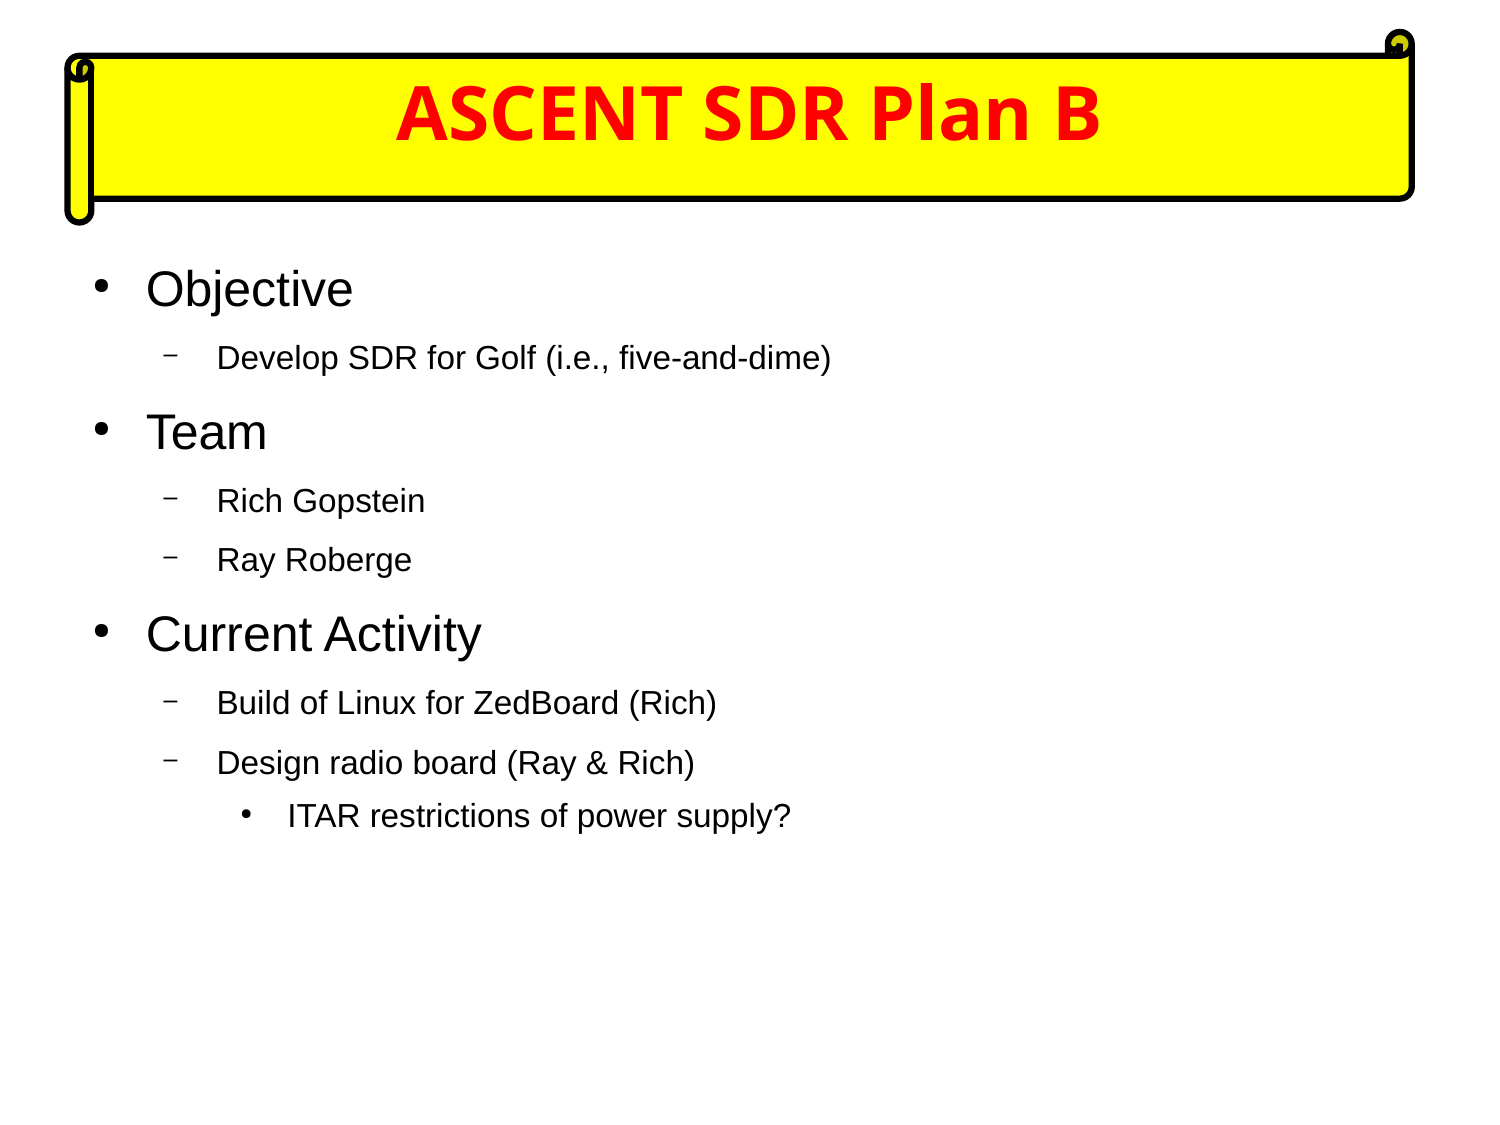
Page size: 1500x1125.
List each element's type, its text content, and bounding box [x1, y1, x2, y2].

text_box ASCENT SDR Plan B [0, 58, 1500, 164]
list Objective Develop SDR for Golf (i.e., five-and-dime) Team Rich Gopstein Ray Roberge Current Activity Build of Linux for ZedBoard (Rich) Design radio board (Ray & Rich) ITAR restrictions of power supply? [75, 263, 1425, 916]
text_box [67, 164, 1412, 223]
text_box [72, 31, 1412, 58]
